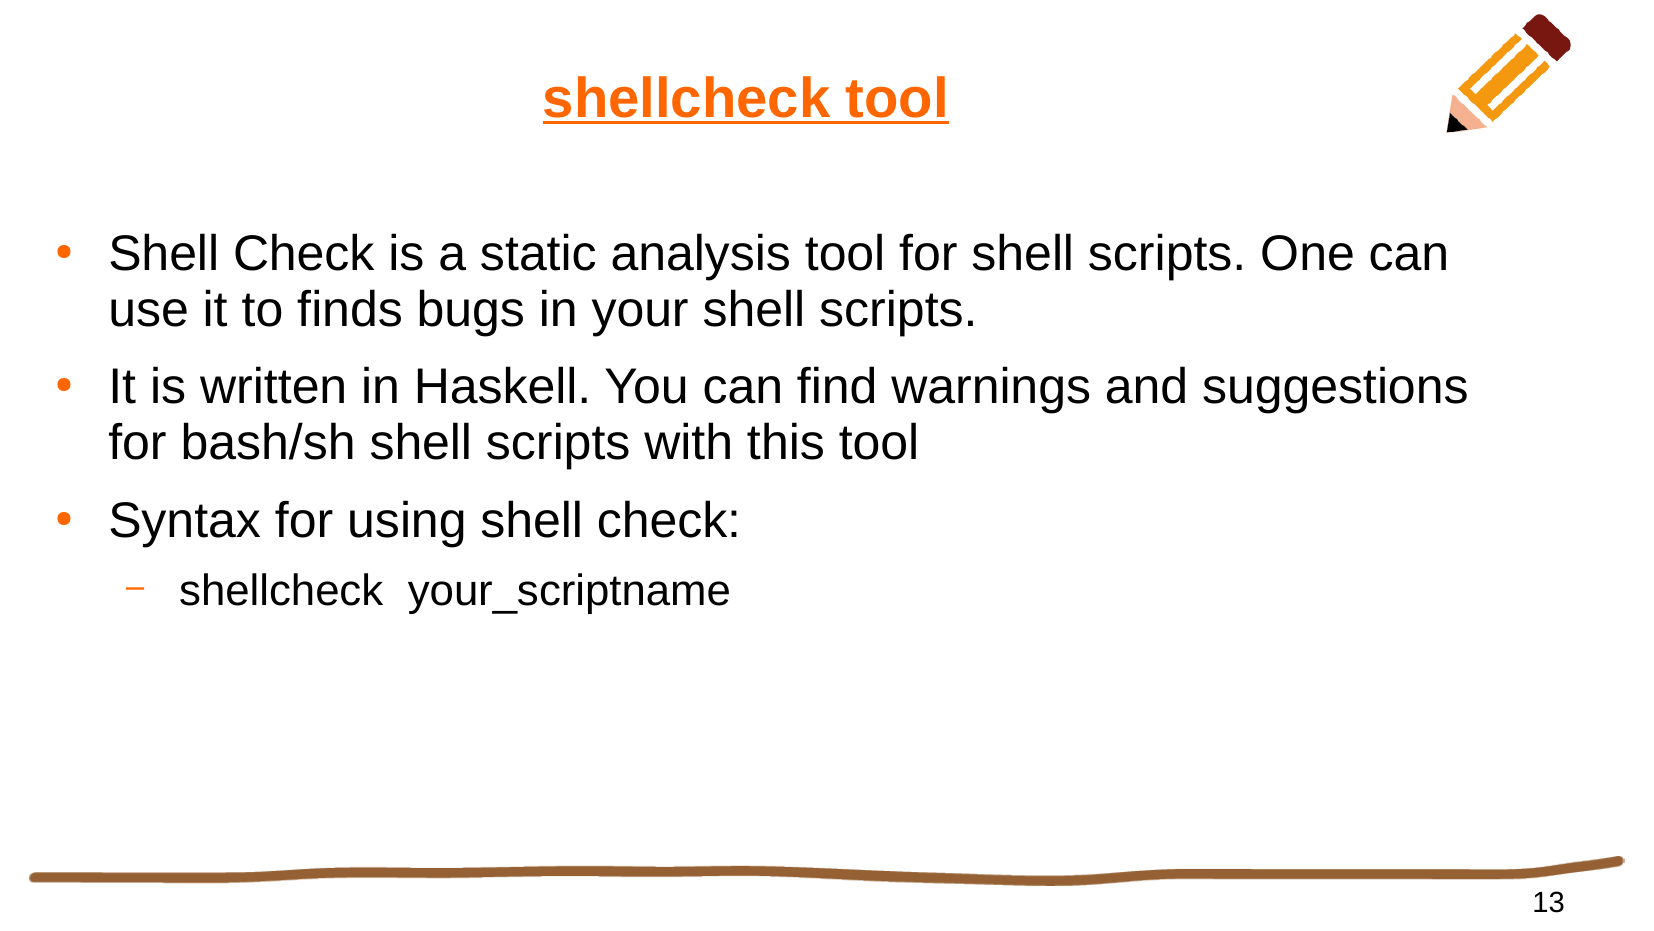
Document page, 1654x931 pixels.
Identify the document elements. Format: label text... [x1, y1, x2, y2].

picture [29, 856, 1625, 886]
picture [1446, 14, 1571, 133]
title shellcheck tool [66, 46, 1426, 151]
list Shell Check is a static analysis tool for shell scripts. One can use it to finds bugs in your shell scripts. It is written in Haskell. You can find warnings and suggestions for bash/sh shell scripts with this tool Syntax for using shell check: shellcheck your_scriptname [37, 225, 1538, 788]
